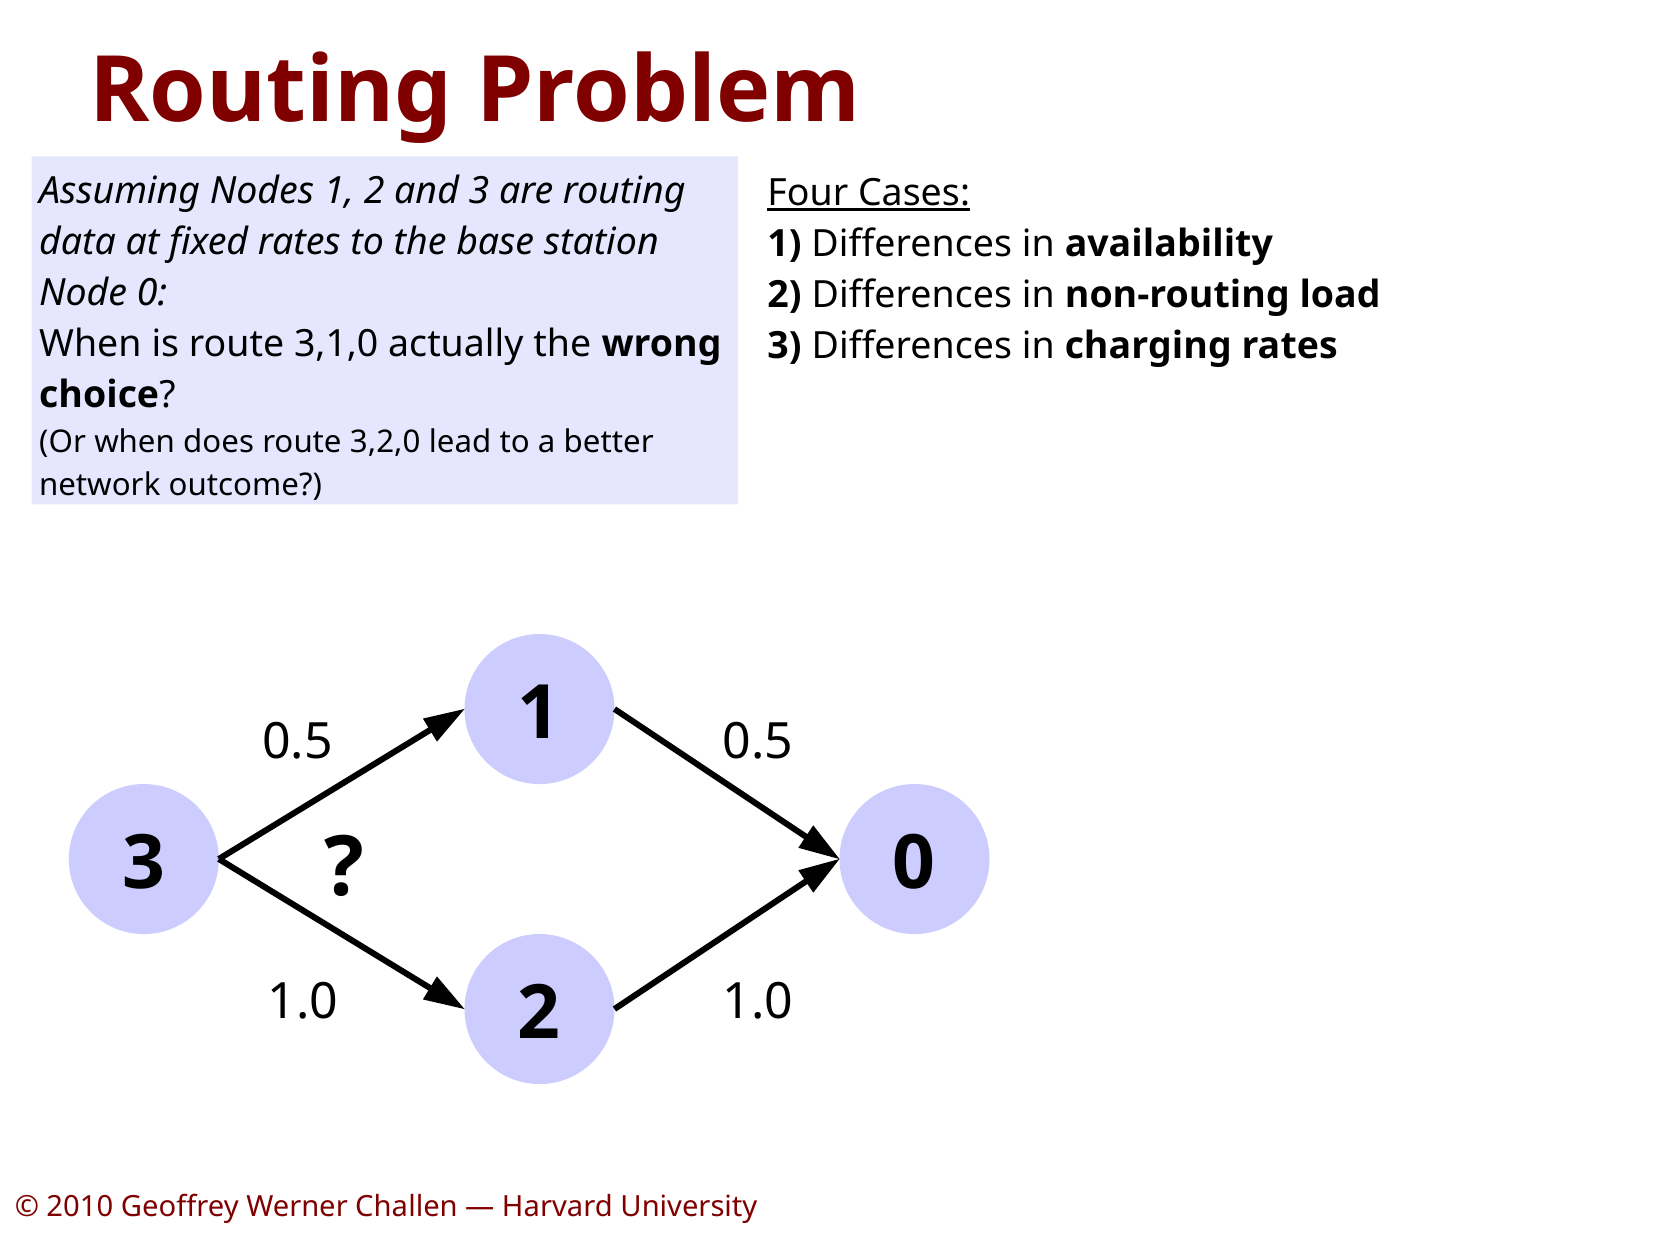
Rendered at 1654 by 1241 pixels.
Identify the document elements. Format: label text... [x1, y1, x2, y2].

text_box 0.5 [707, 697, 817, 772]
text_box 0 [839, 784, 990, 935]
title Routing Problem [51, 0, 1654, 173]
text_box Assuming Nodes 1, 2 and 3 are routing data at fixed rates to the base station Node 0: When is route 3,1,0 actually the wrong choice? (Or when does route 3,2,0 lead to a better network outcome?) [31, 156, 739, 462]
text_box 1.0 [707, 957, 817, 1031]
text_box Four Cases: 1) Differences in availability 2) Differences in non-routing load 3) Differences in charging rates [752, 157, 1520, 527]
text_box ? [309, 799, 382, 913]
text_box 3 [68, 784, 219, 935]
text_box 1 [464, 634, 615, 785]
text_box 0.5 [247, 697, 356, 772]
text_box 1.0 [253, 957, 362, 1031]
text_box 2 [464, 934, 615, 1085]
